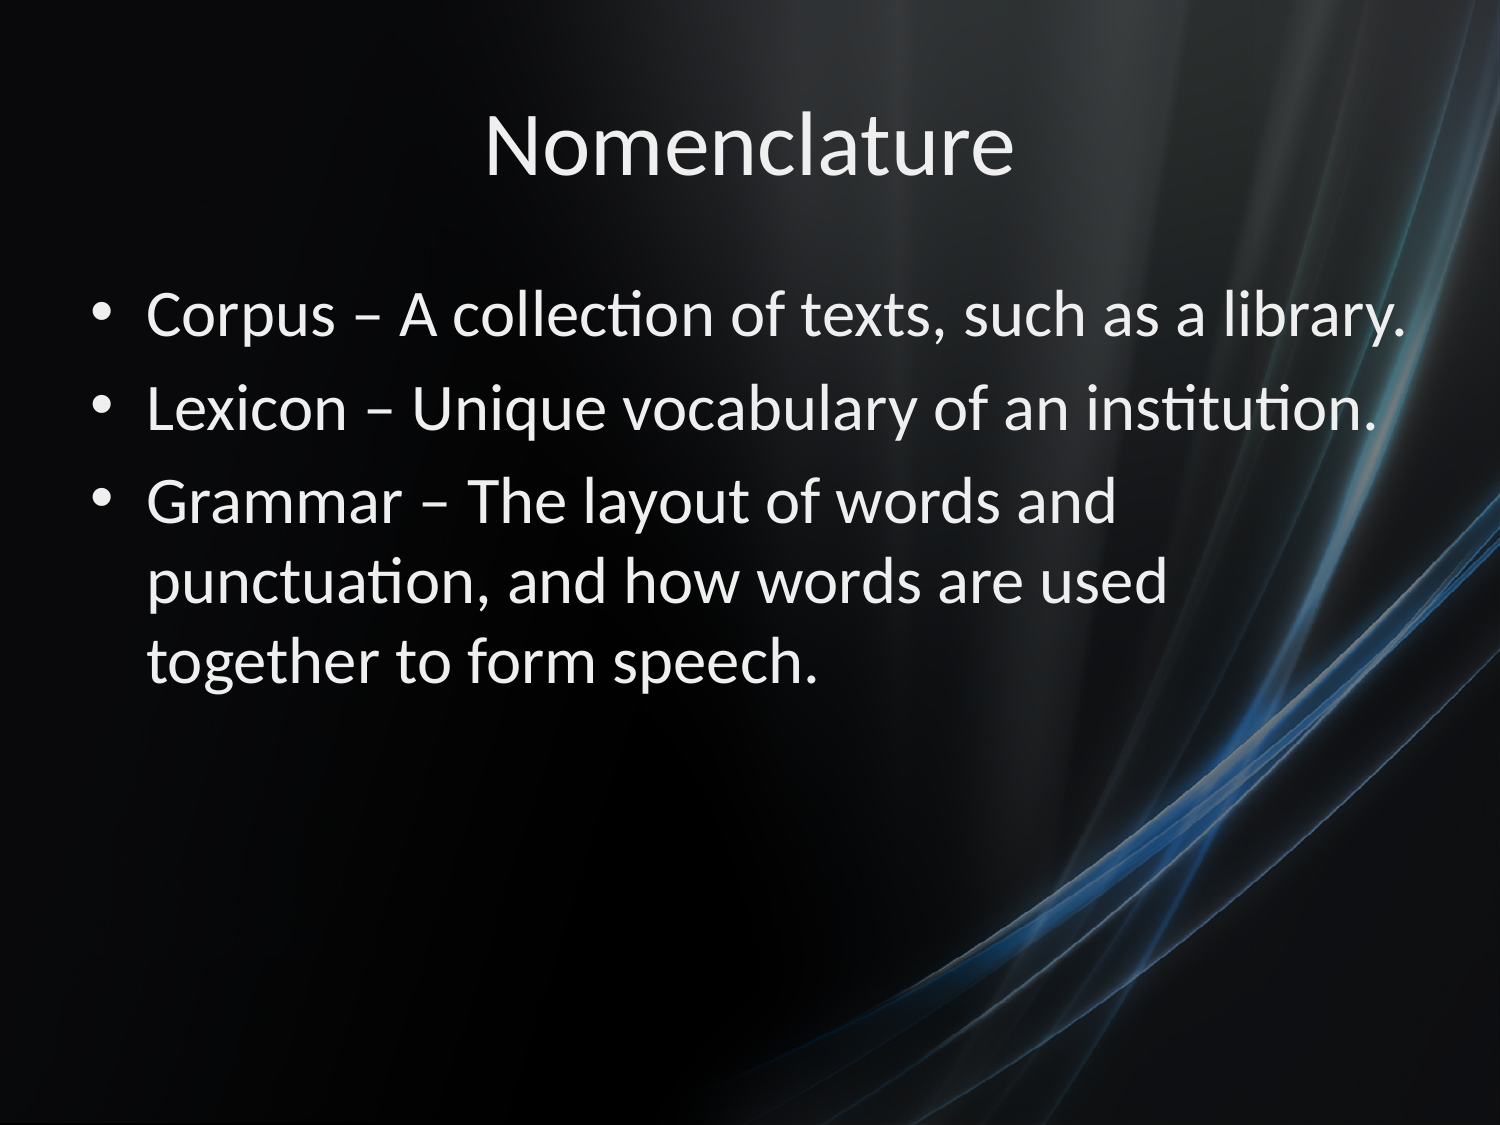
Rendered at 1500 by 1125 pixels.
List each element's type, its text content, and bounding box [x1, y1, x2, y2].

title Nomenclature [75, 45, 1425, 233]
list Corpus – A collection of texts, such as a library. Lexicon – Unique vocabulary of an institution. Grammar – The layout of words and punctuation, and how words are used together to form speech. [75, 262, 1425, 1005]
text_box [0, 0, 1500, 1125]
